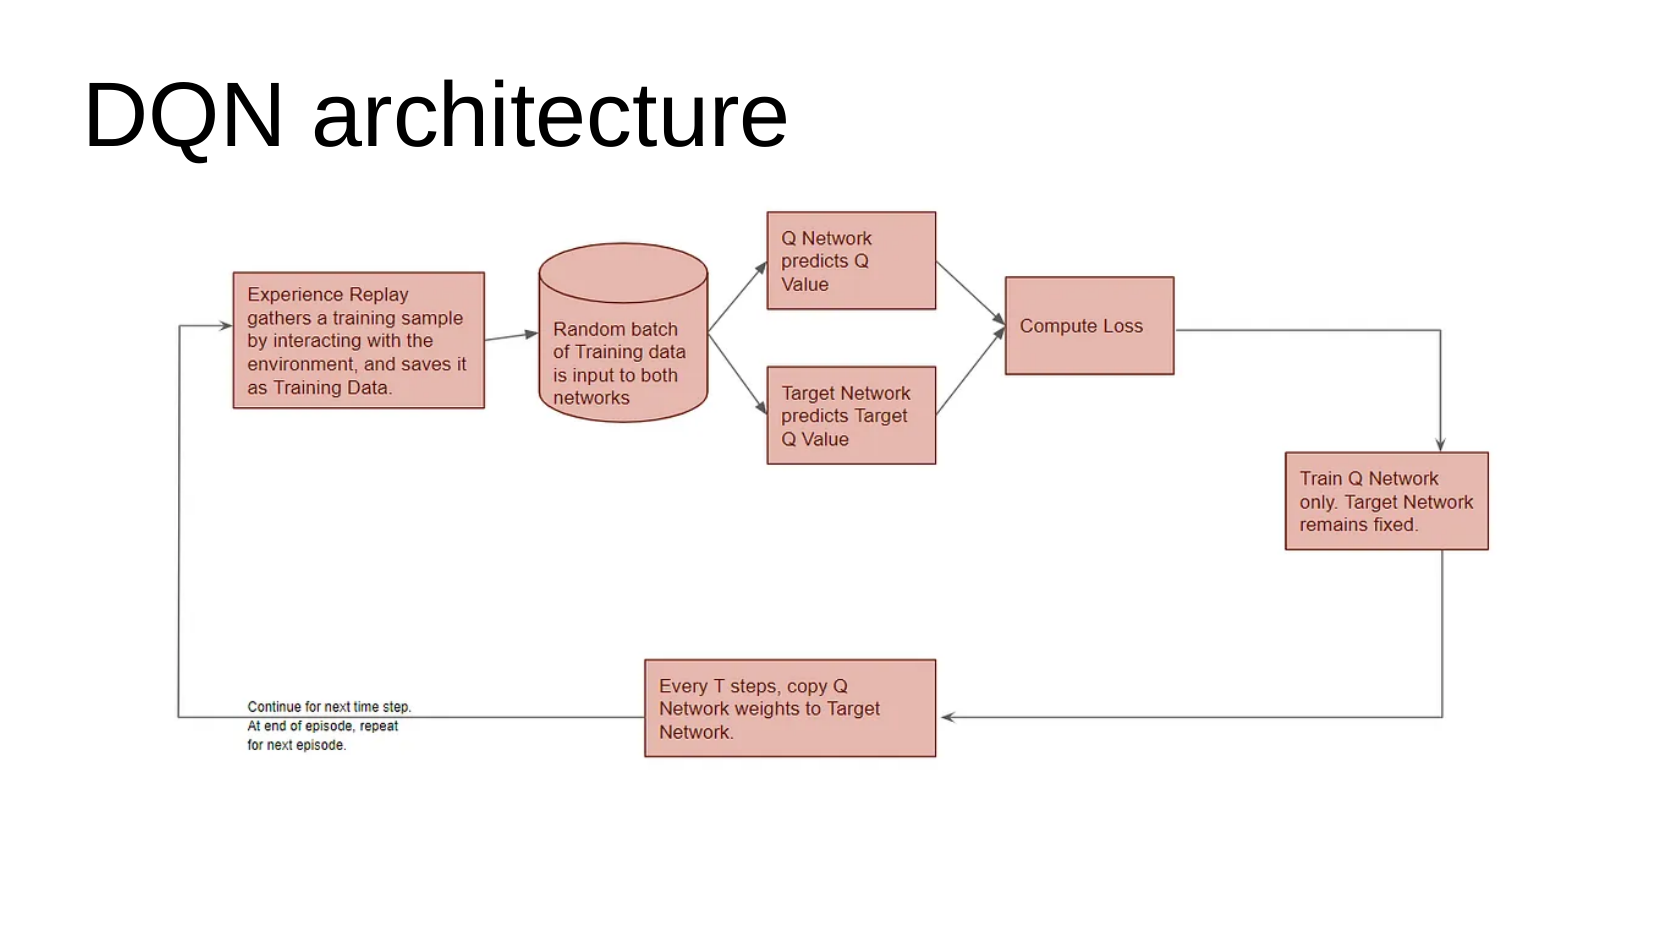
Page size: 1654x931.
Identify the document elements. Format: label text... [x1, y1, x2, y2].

picture [155, 182, 1501, 788]
title DQN architecture [82, 37, 1571, 193]
